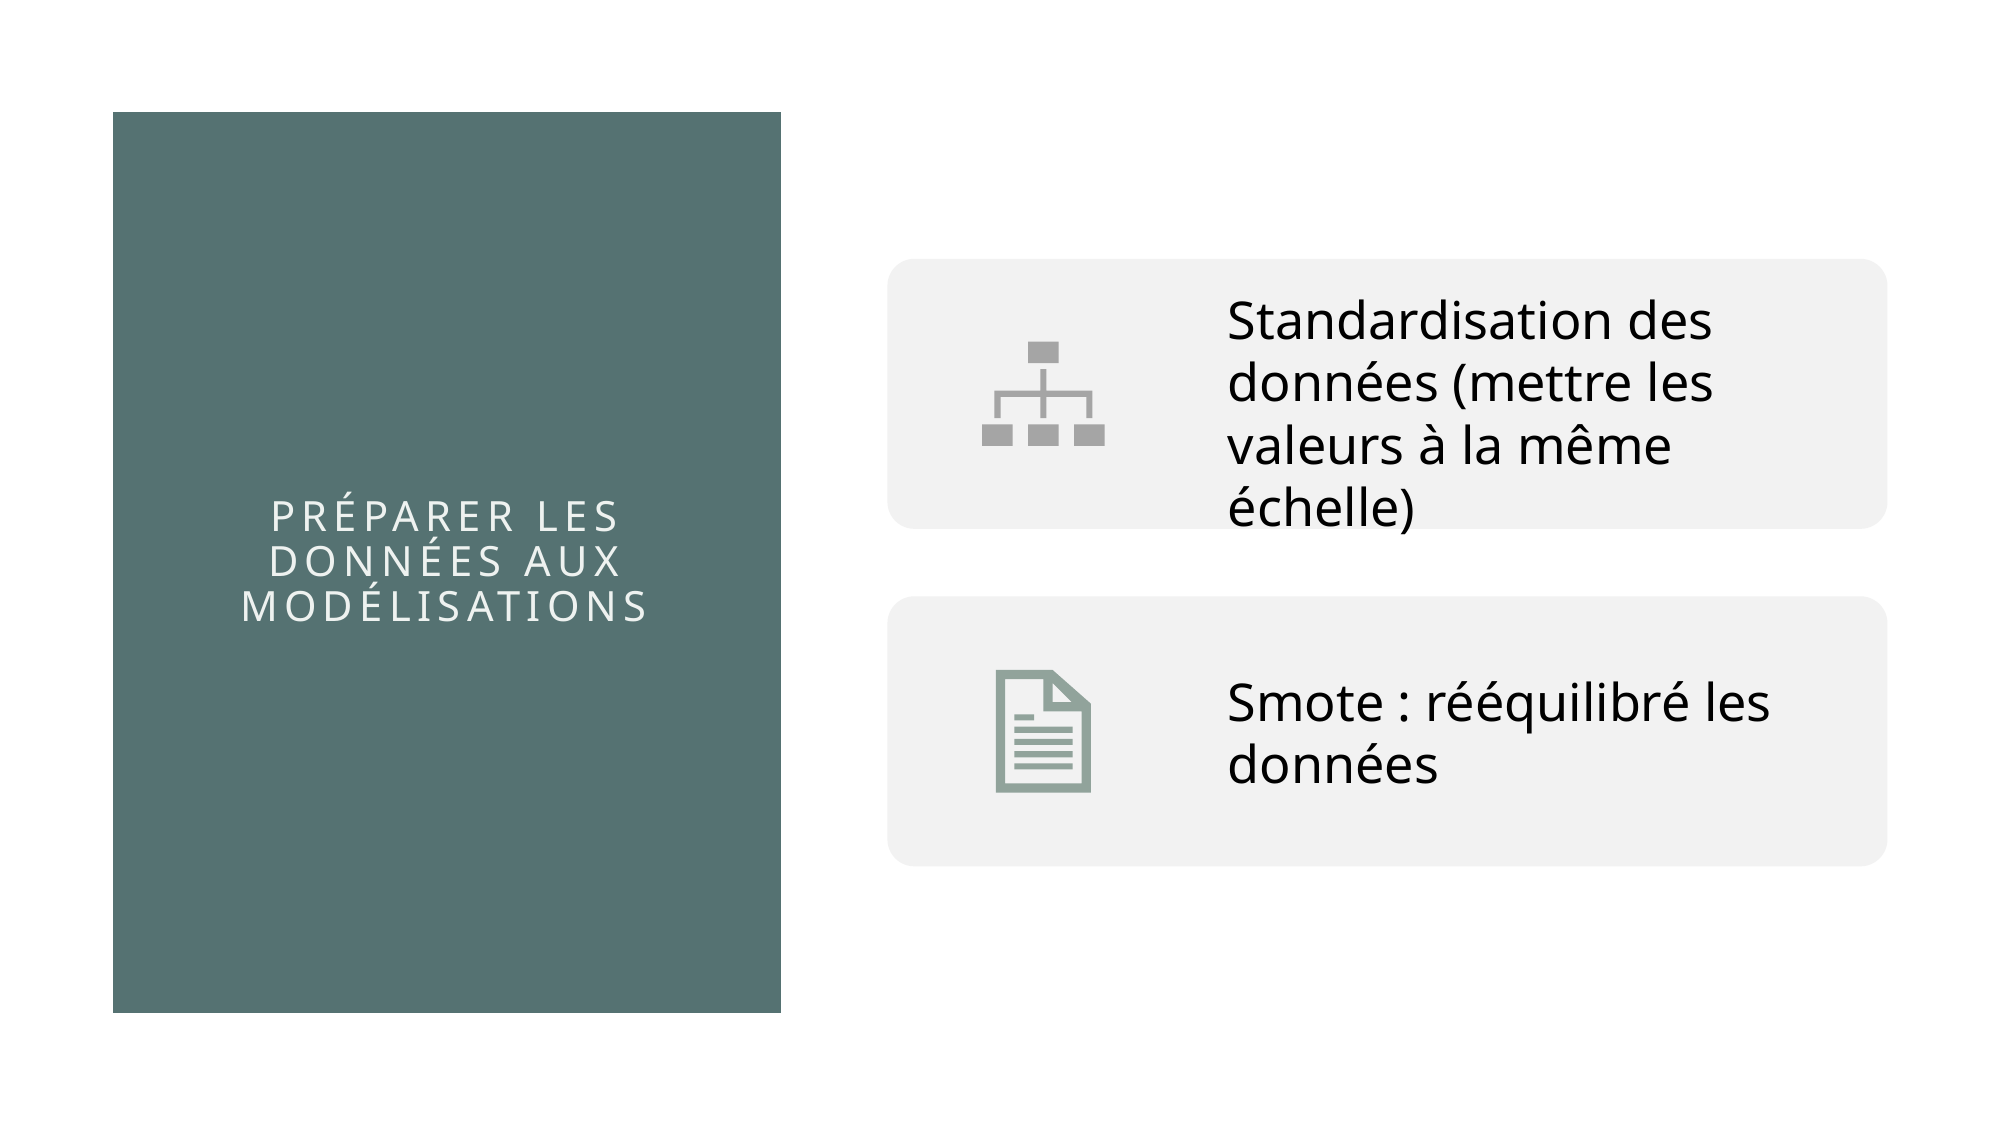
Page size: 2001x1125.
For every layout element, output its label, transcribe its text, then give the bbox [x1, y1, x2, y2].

text_box [887, 596, 1199, 867]
text_box Standardisation des données (mettre les valeurs à la même échelle) [1199, 258, 1888, 529]
title Préparer les données aux modélisations [225, 224, 669, 901]
text_box Smote : rééquilibré les données [1199, 596, 1888, 867]
text_box [113, 112, 781, 1013]
text_box [887, 258, 1199, 529]
